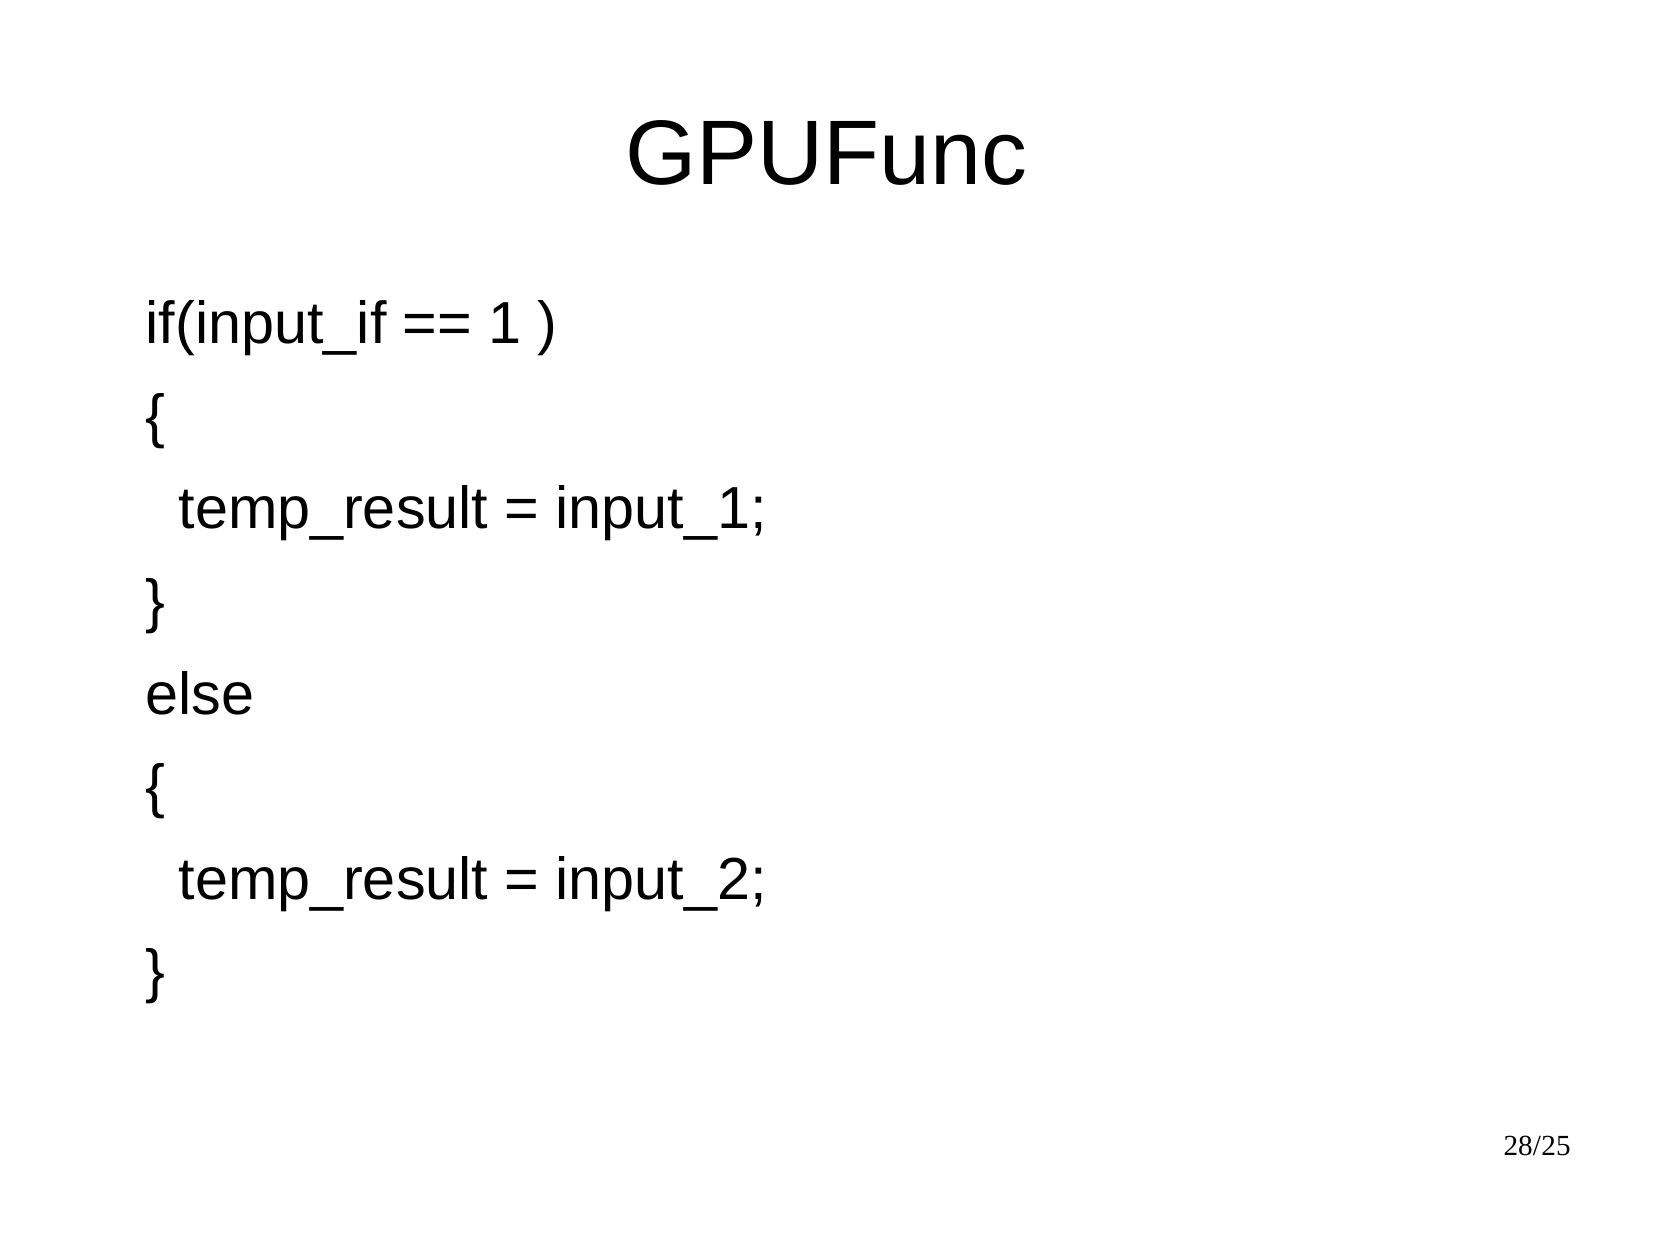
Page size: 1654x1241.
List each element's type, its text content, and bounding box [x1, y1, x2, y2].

list if(input_if == 1 ) { temp_result = input_1; } else { temp_result = input_2; } [82, 290, 1571, 1010]
title GPUFunc [82, 49, 1571, 257]
